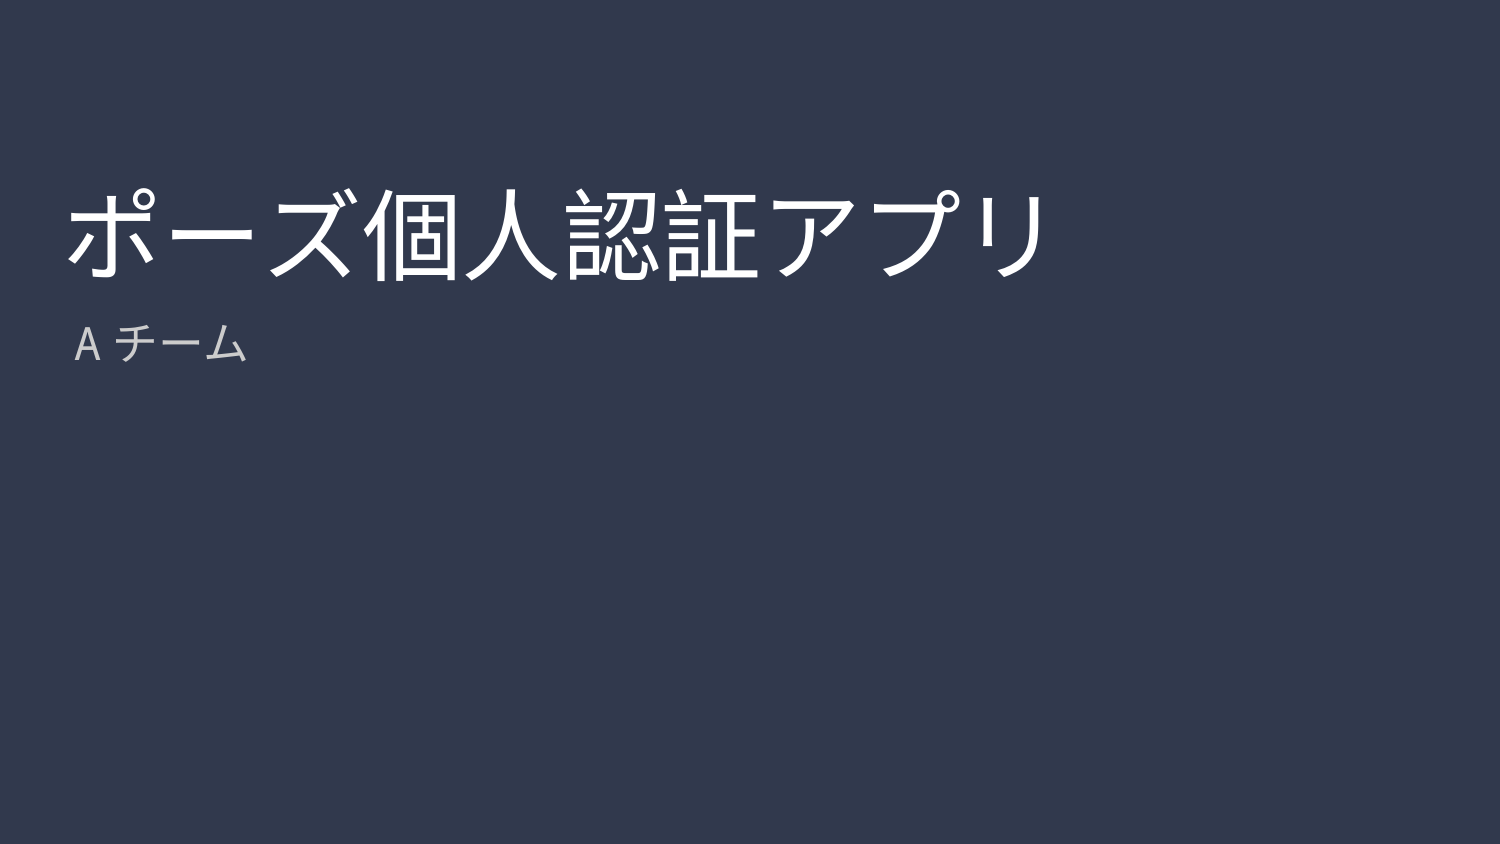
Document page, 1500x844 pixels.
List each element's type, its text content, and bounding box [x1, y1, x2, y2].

title ポーズ個人認証アプリ [47, 153, 1382, 309]
title Aチーム [59, 299, 1457, 402]
